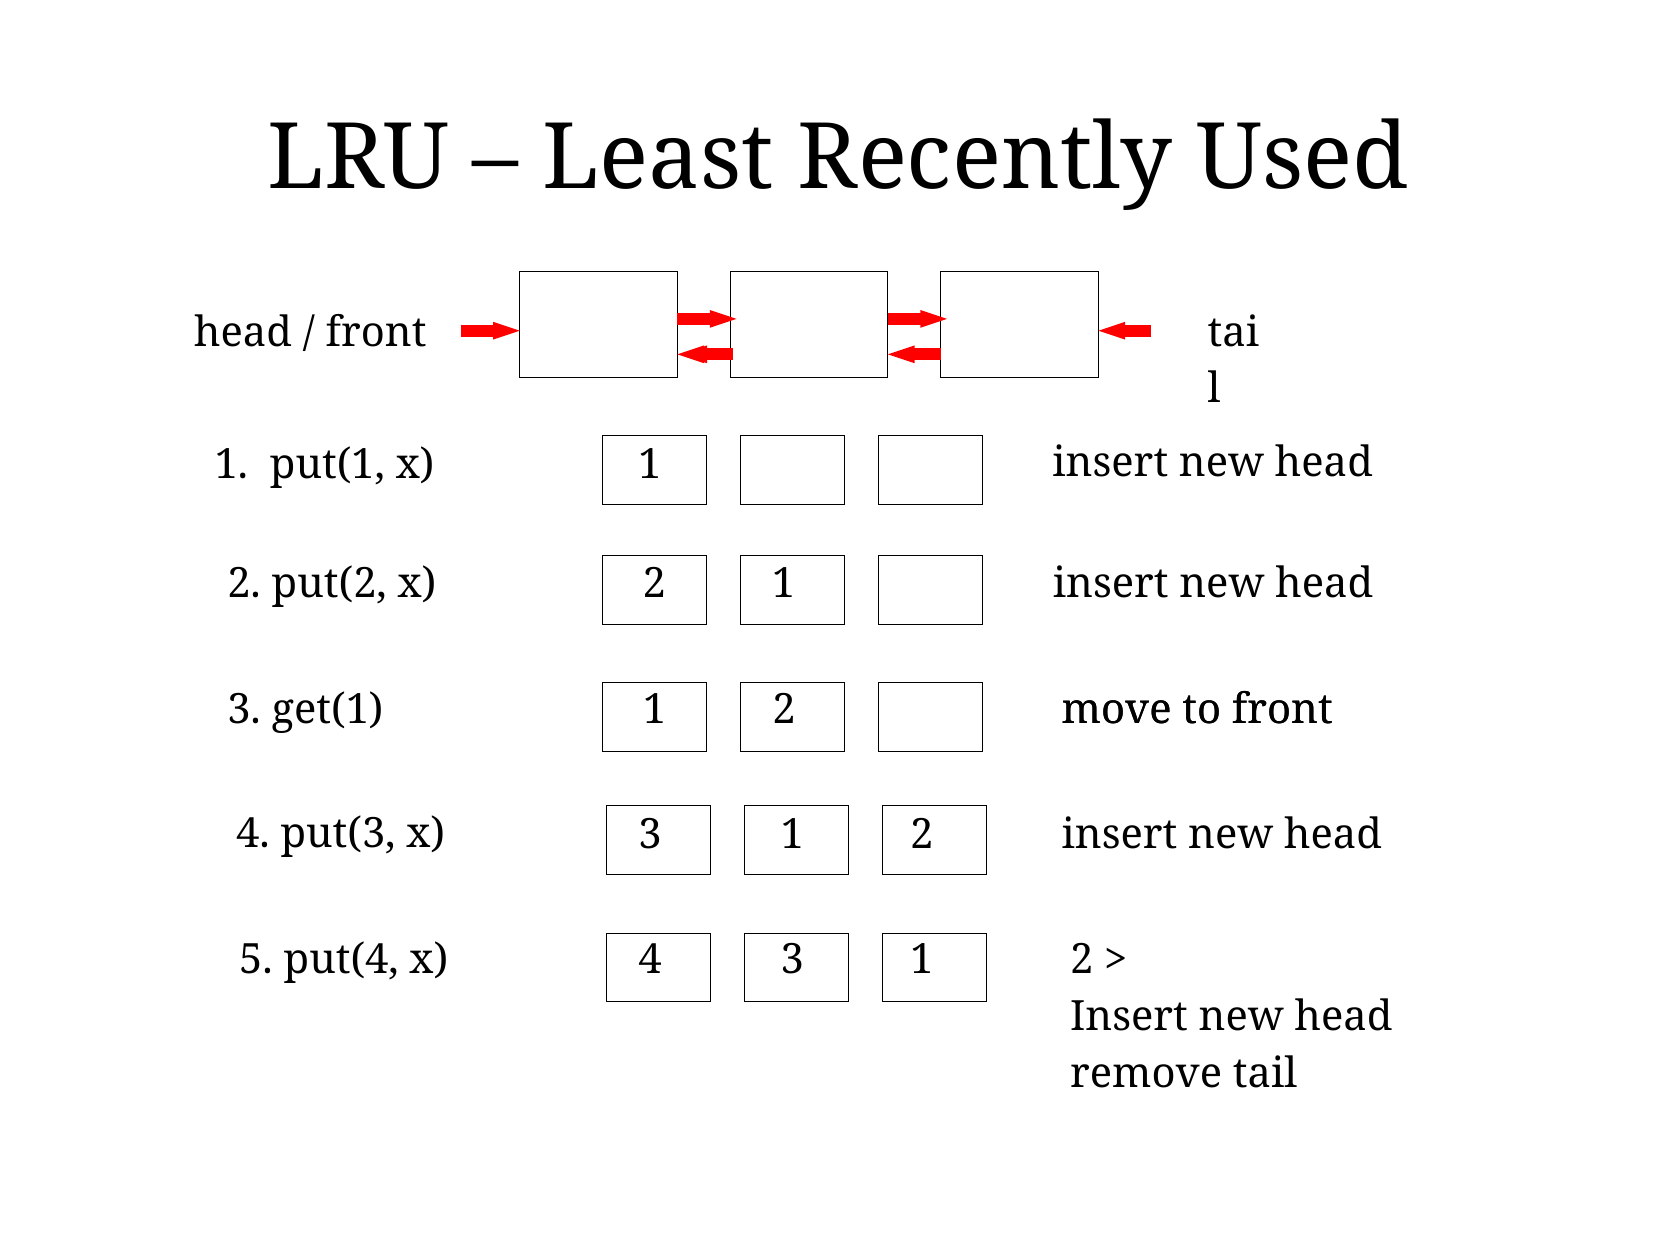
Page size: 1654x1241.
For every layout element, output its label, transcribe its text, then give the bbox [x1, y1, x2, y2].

text_box 2 > Insert new head remove tail [1055, 921, 1489, 1158]
text_box [744, 933, 765, 1002]
text_box 2 [627, 545, 702, 635]
title LRU – Least Recently Used [94, 49, 1583, 257]
text_box [602, 555, 627, 625]
text_box tail [1192, 293, 1282, 378]
text_box 5. put(4, x) [224, 921, 572, 1011]
text_box 2 [757, 670, 832, 761]
text_box 4. put(3, x) [221, 795, 544, 885]
text_box [730, 271, 888, 378]
text_box head / front [179, 293, 438, 367]
text_box 4 [623, 921, 698, 1011]
text_box [970, 933, 987, 1002]
text_box 1 [628, 670, 702, 761]
text_box [740, 555, 757, 625]
text_box [740, 435, 845, 505]
text_box [519, 271, 678, 378]
text_box [831, 555, 845, 625]
text_box [882, 933, 895, 1002]
text_box [697, 435, 707, 505]
text_box 1 [895, 921, 970, 1011]
text_box 3 [765, 921, 840, 1011]
text_box 1 [757, 545, 831, 635]
text_box [878, 555, 983, 625]
text_box 2. put(2, x) [212, 545, 572, 838]
text_box insert new head [1037, 424, 1468, 514]
text_box 3. get(1) [212, 670, 571, 761]
text_box [832, 682, 845, 752]
text_box insert new head [1046, 796, 1477, 886]
text_box [702, 682, 707, 752]
text_box [606, 933, 623, 1002]
text_box 2 [895, 796, 987, 886]
text_box [882, 805, 895, 875]
text_box [698, 933, 711, 1002]
text_box [840, 933, 849, 1002]
text_box 1 [765, 796, 840, 886]
text_box 1. put(1, x) [188, 426, 564, 927]
text_box [840, 805, 849, 875]
text_box [878, 682, 983, 752]
text_box [606, 805, 623, 875]
text_box [698, 805, 711, 875]
text_box [740, 682, 757, 752]
text_box move to front [1046, 670, 1411, 761]
text_box [702, 555, 707, 625]
text_box 3 [623, 796, 698, 886]
text_box [602, 435, 623, 505]
text_box insert new head [1038, 545, 1468, 635]
text_box [602, 682, 628, 752]
text_box 1 [623, 426, 697, 516]
text_box [878, 435, 983, 505]
text_box [744, 805, 765, 875]
text_box [940, 271, 1099, 378]
